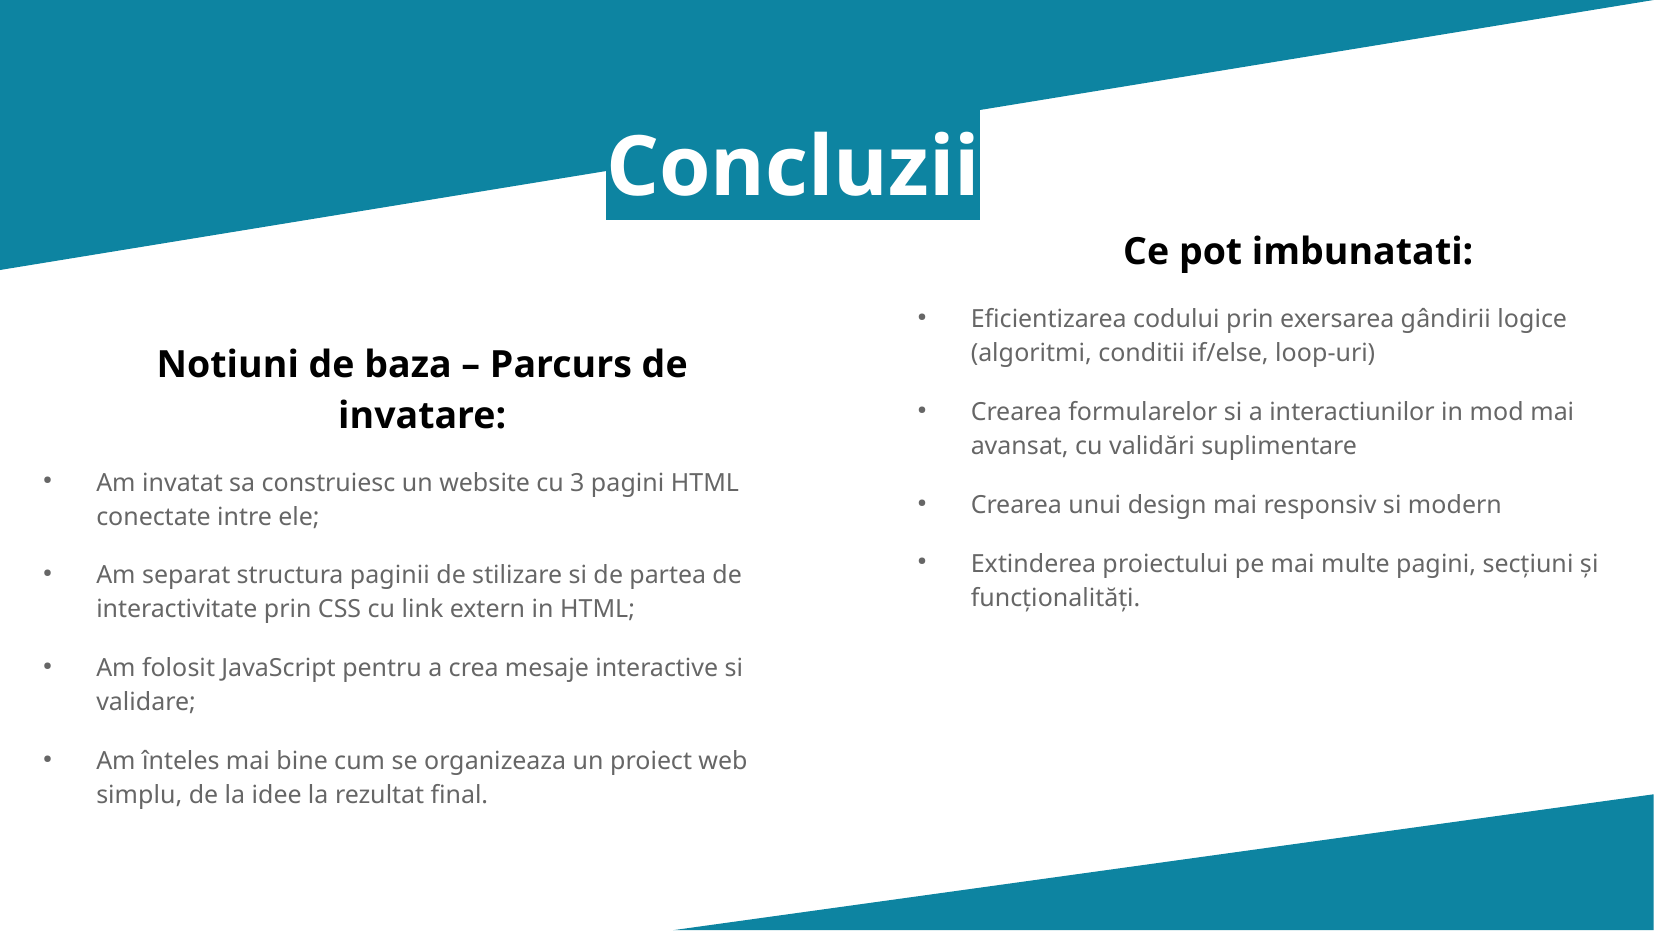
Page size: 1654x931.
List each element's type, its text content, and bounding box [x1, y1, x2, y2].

title Concluzii [49, 75, 1538, 253]
list Notiuni de baza – Parcurs de invatare: Am invatat sa construiesc un website cu 3 pagini HTML conectate intre ele; Am separat structura paginii de stilizare si de partea de interactivitate prin CSS cu link extern in HTML; Am folosit JavaScript pentru a crea mesaje interactive si validare; Am înteles mai bine cum se organizeaza un proiect web simplu, de la idee la rezultat final. [24, 337, 751, 877]
list Ce pot imbunatati: Eficientizarea codului prin exersarea gândirii logice (algoritmi, conditii if/else, loop-uri) Crearea formularelor si a interactiunilor in mod mai avansat, cu validări suplimentare Crearea unui design mai responsiv si modern Extinderea proiectului pe mai multe pagini, secțiuni și funcționalități. [900, 225, 1626, 667]
